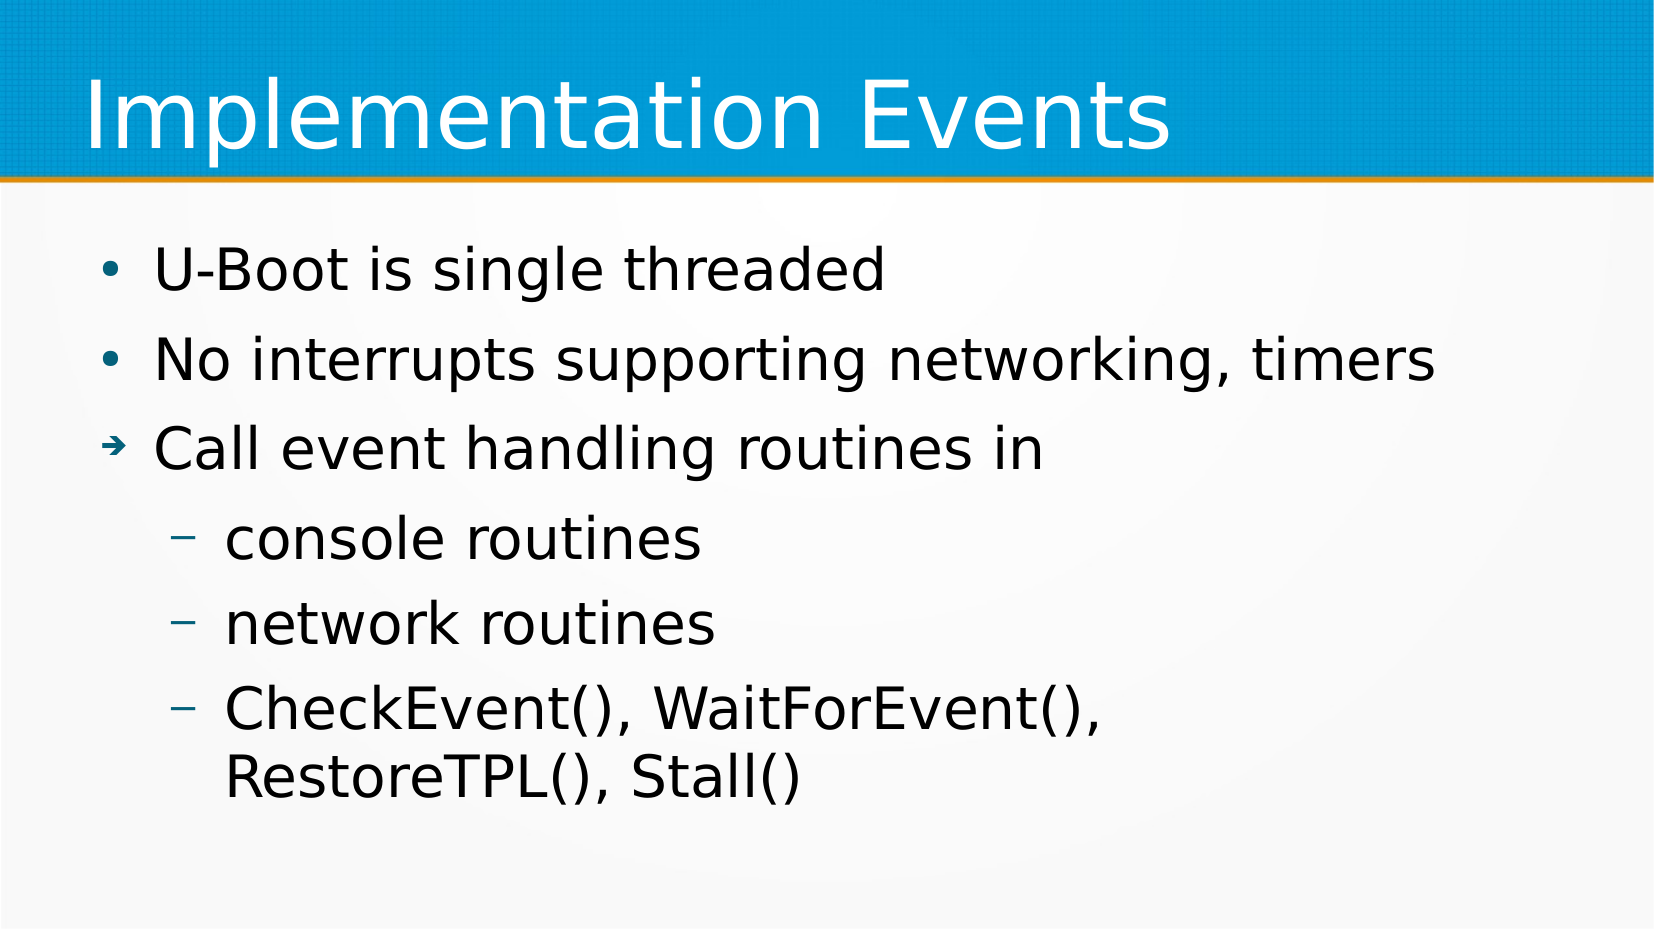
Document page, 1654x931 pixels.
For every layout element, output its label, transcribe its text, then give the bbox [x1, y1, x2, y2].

title Implementation Events [82, 14, 1571, 171]
list U-Boot is single threaded No interrupts supporting networking, timers Call event handling routines in console routines network routines CheckEvent(), WaitForEvent(), RestoreTPL(), Stall() [82, 236, 1563, 901]
picture [0, 175, 1654, 931]
